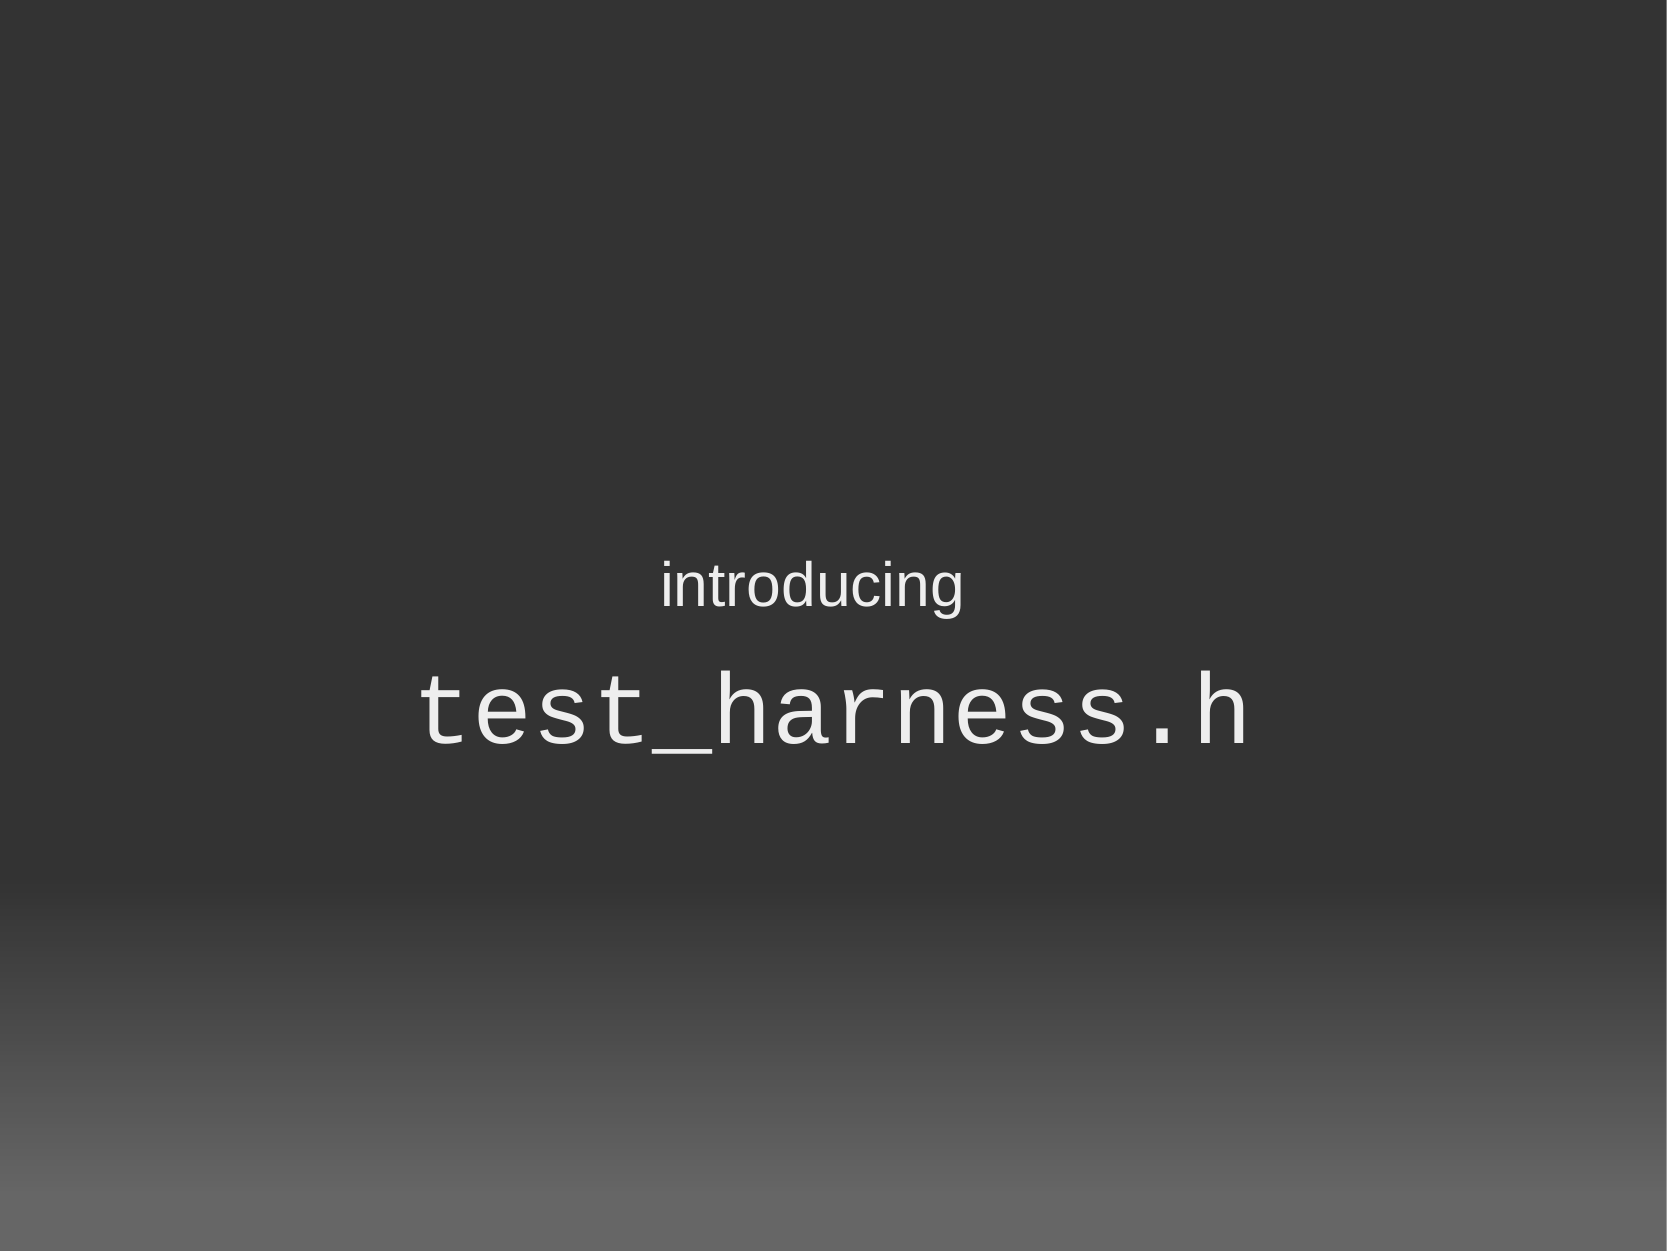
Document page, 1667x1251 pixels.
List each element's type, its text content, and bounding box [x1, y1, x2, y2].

title test_harness.h [140, 652, 1525, 852]
subtitle introducing [270, 549, 1356, 640]
picture [0, 0, 1667, 1251]
